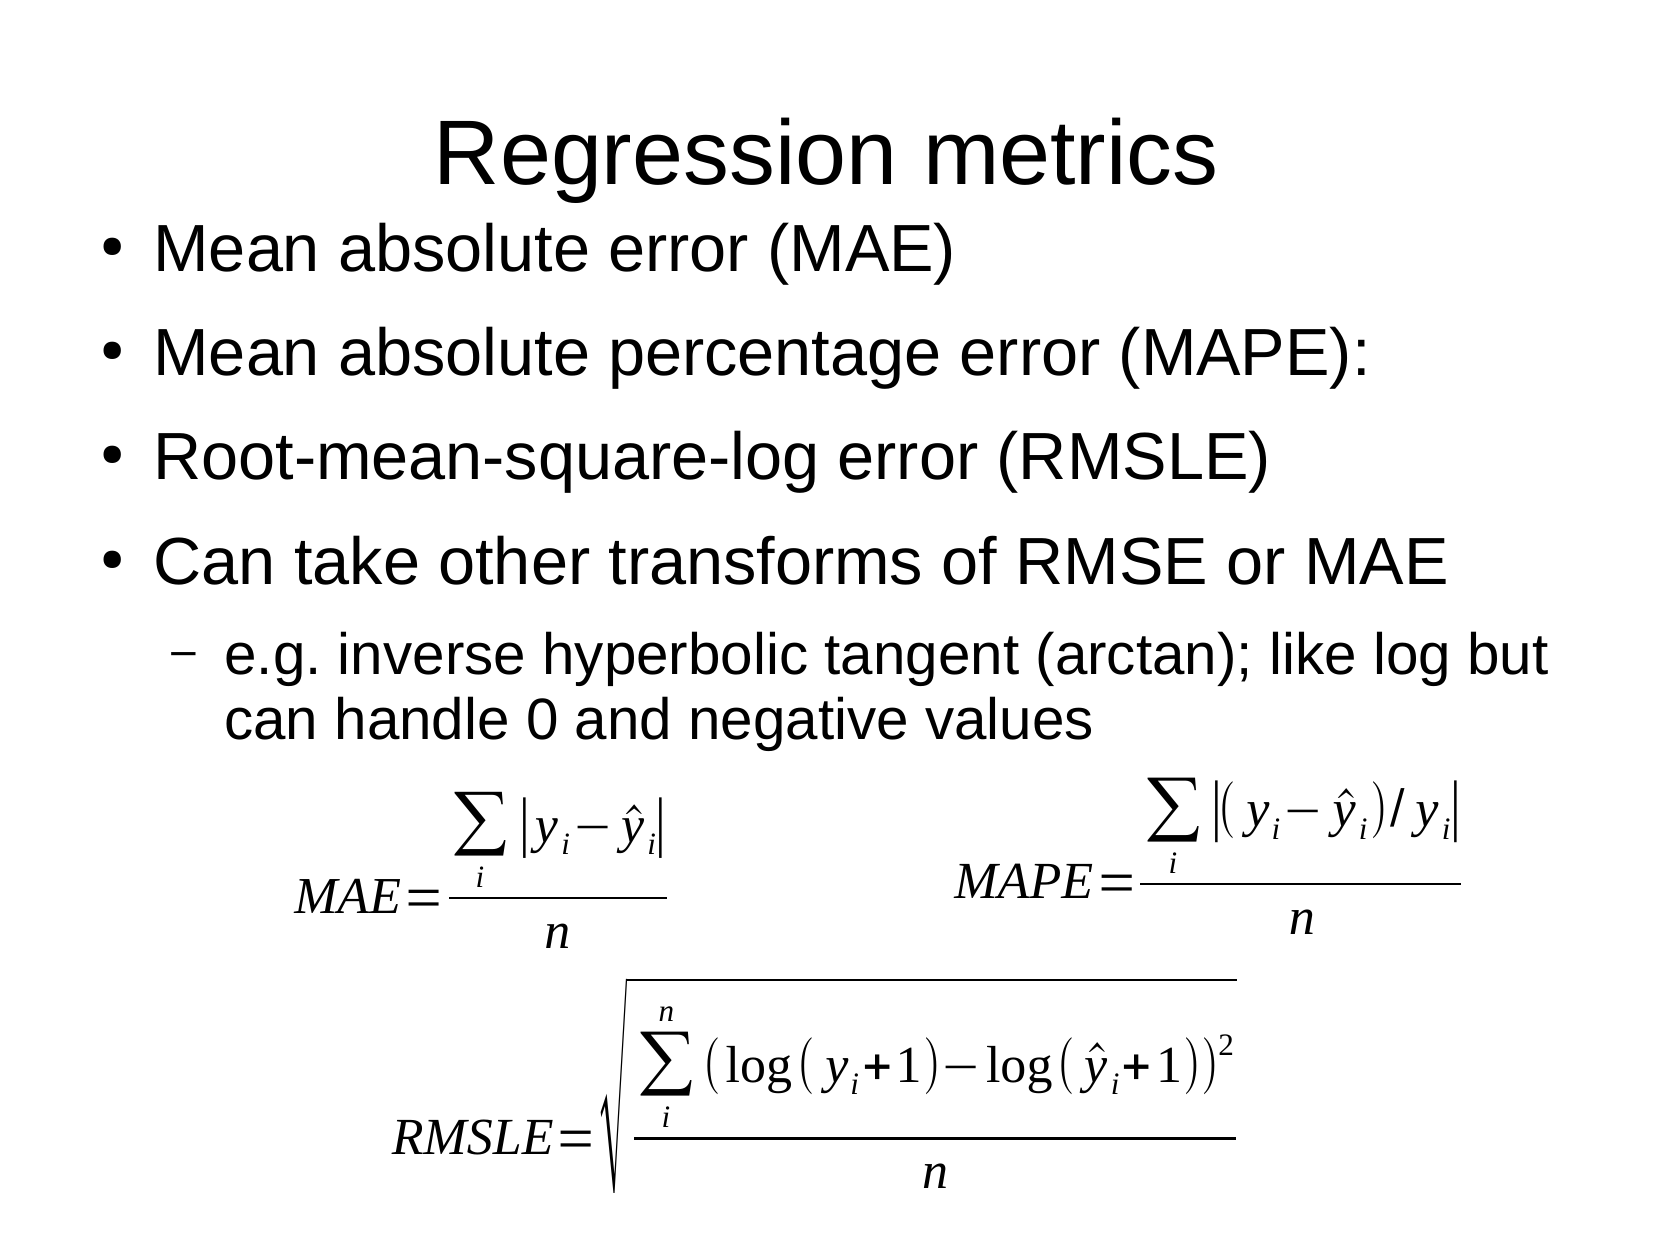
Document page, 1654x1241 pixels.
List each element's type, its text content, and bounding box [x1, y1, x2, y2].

title Regression metrics [82, 49, 1571, 210]
chart [382, 976, 1246, 1201]
chart [285, 788, 677, 961]
chart [945, 773, 1472, 946]
list Mean absolute error (MAE) Mean absolute percentage error (MAPE): Root-mean-square-log error (RMSLE) Can take other transforms of RMSE or MAE e.g. inverse hyperbolic tangent (arctan); like log but can handle 0 and negative values [82, 210, 1571, 931]
